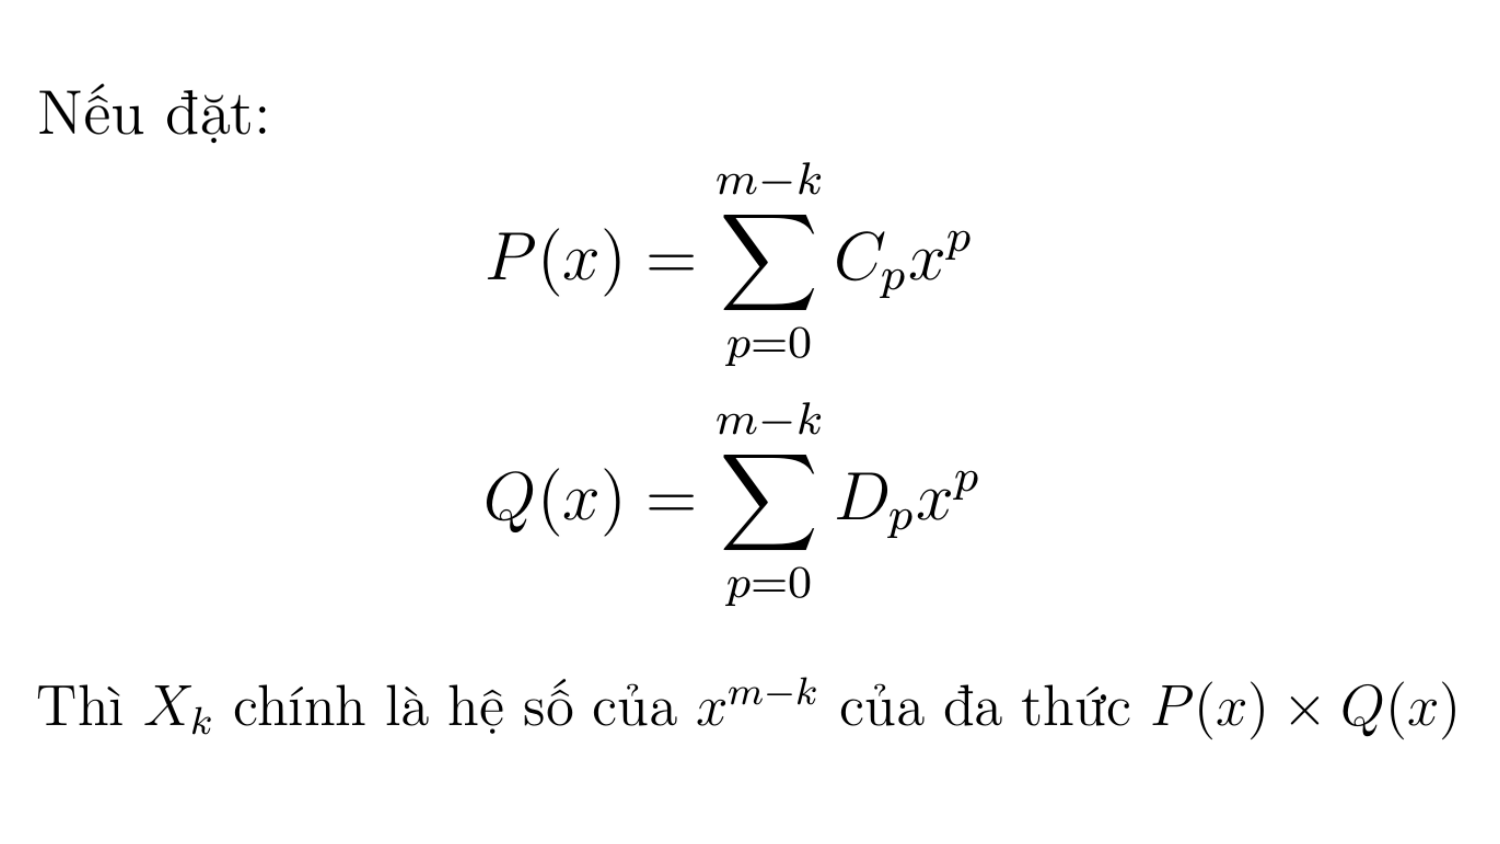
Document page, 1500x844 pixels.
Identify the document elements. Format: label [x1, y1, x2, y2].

picture [24, 56, 280, 171]
picture [432, 149, 1068, 630]
picture [24, 648, 1475, 778]
